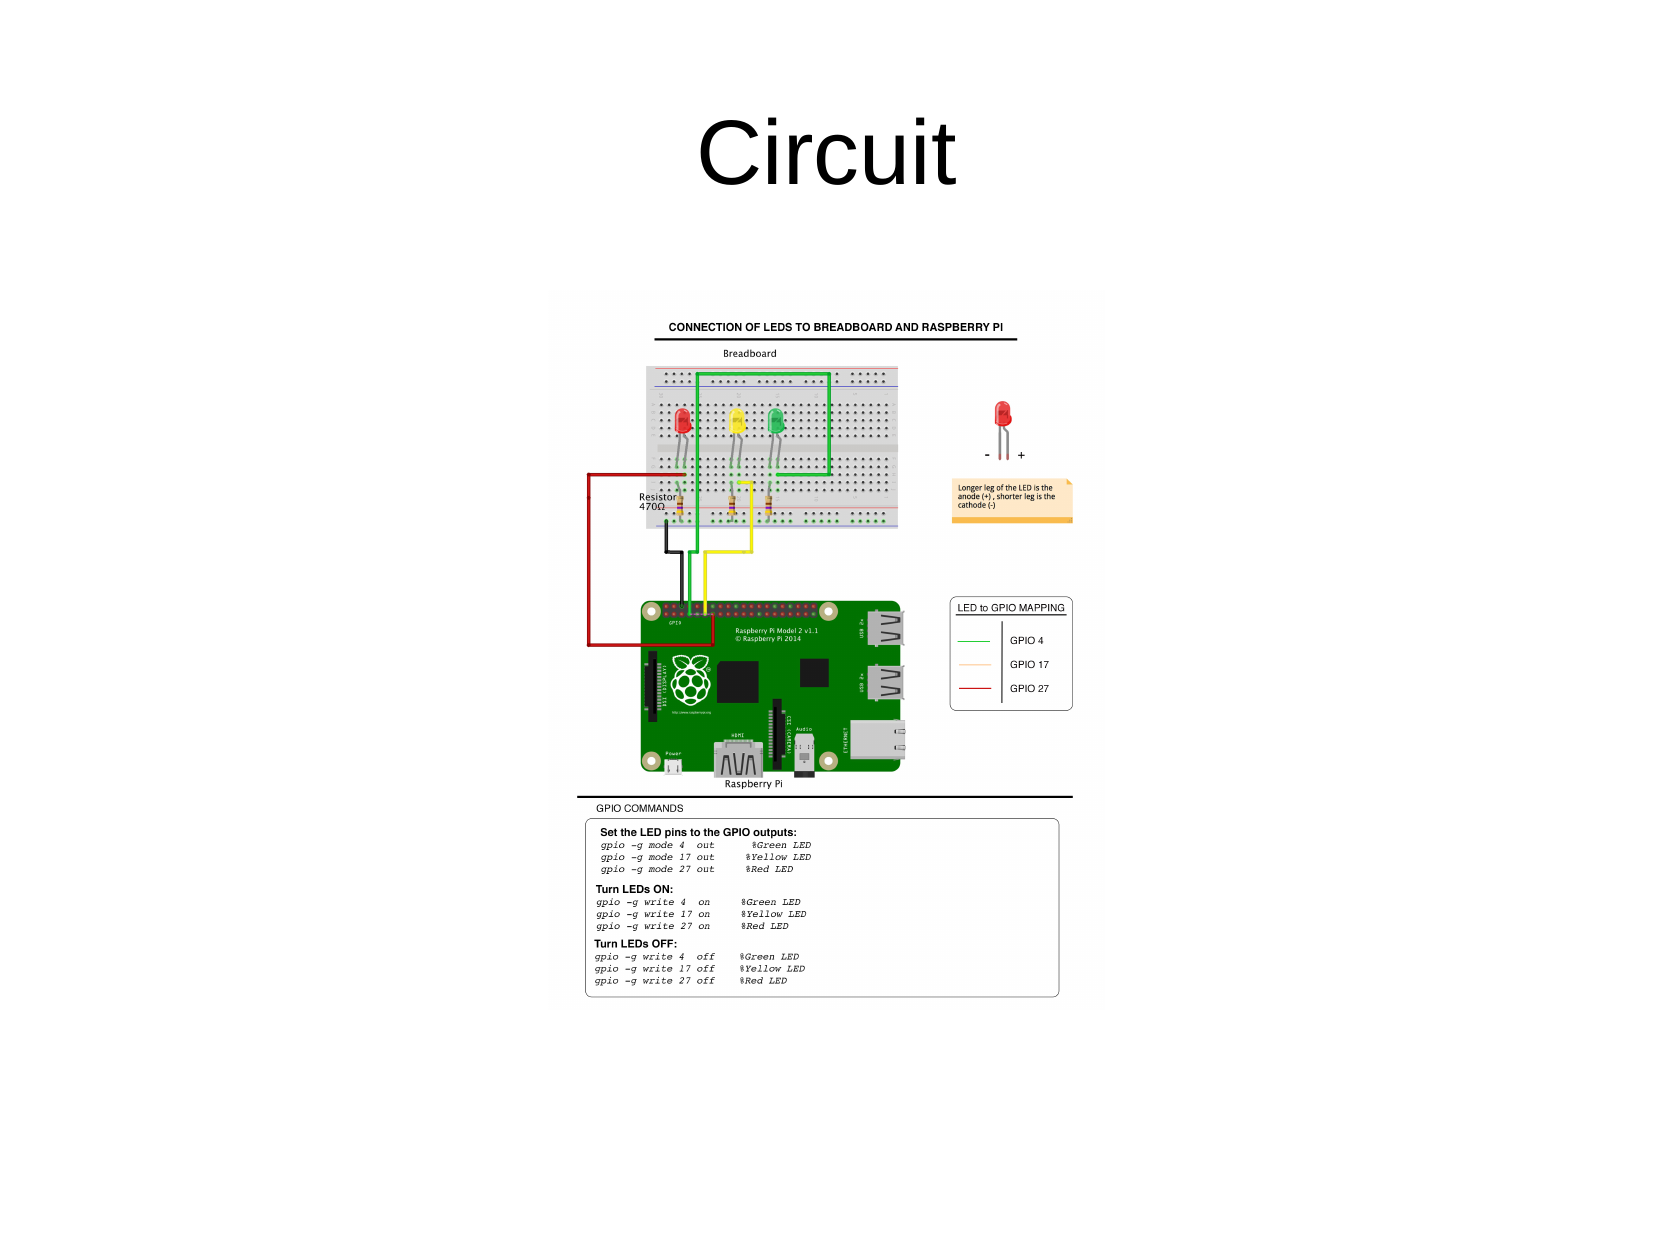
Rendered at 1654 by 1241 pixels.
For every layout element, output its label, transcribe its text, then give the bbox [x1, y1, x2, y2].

title Circuit [82, 49, 1571, 257]
picture [548, 290, 1105, 1010]
